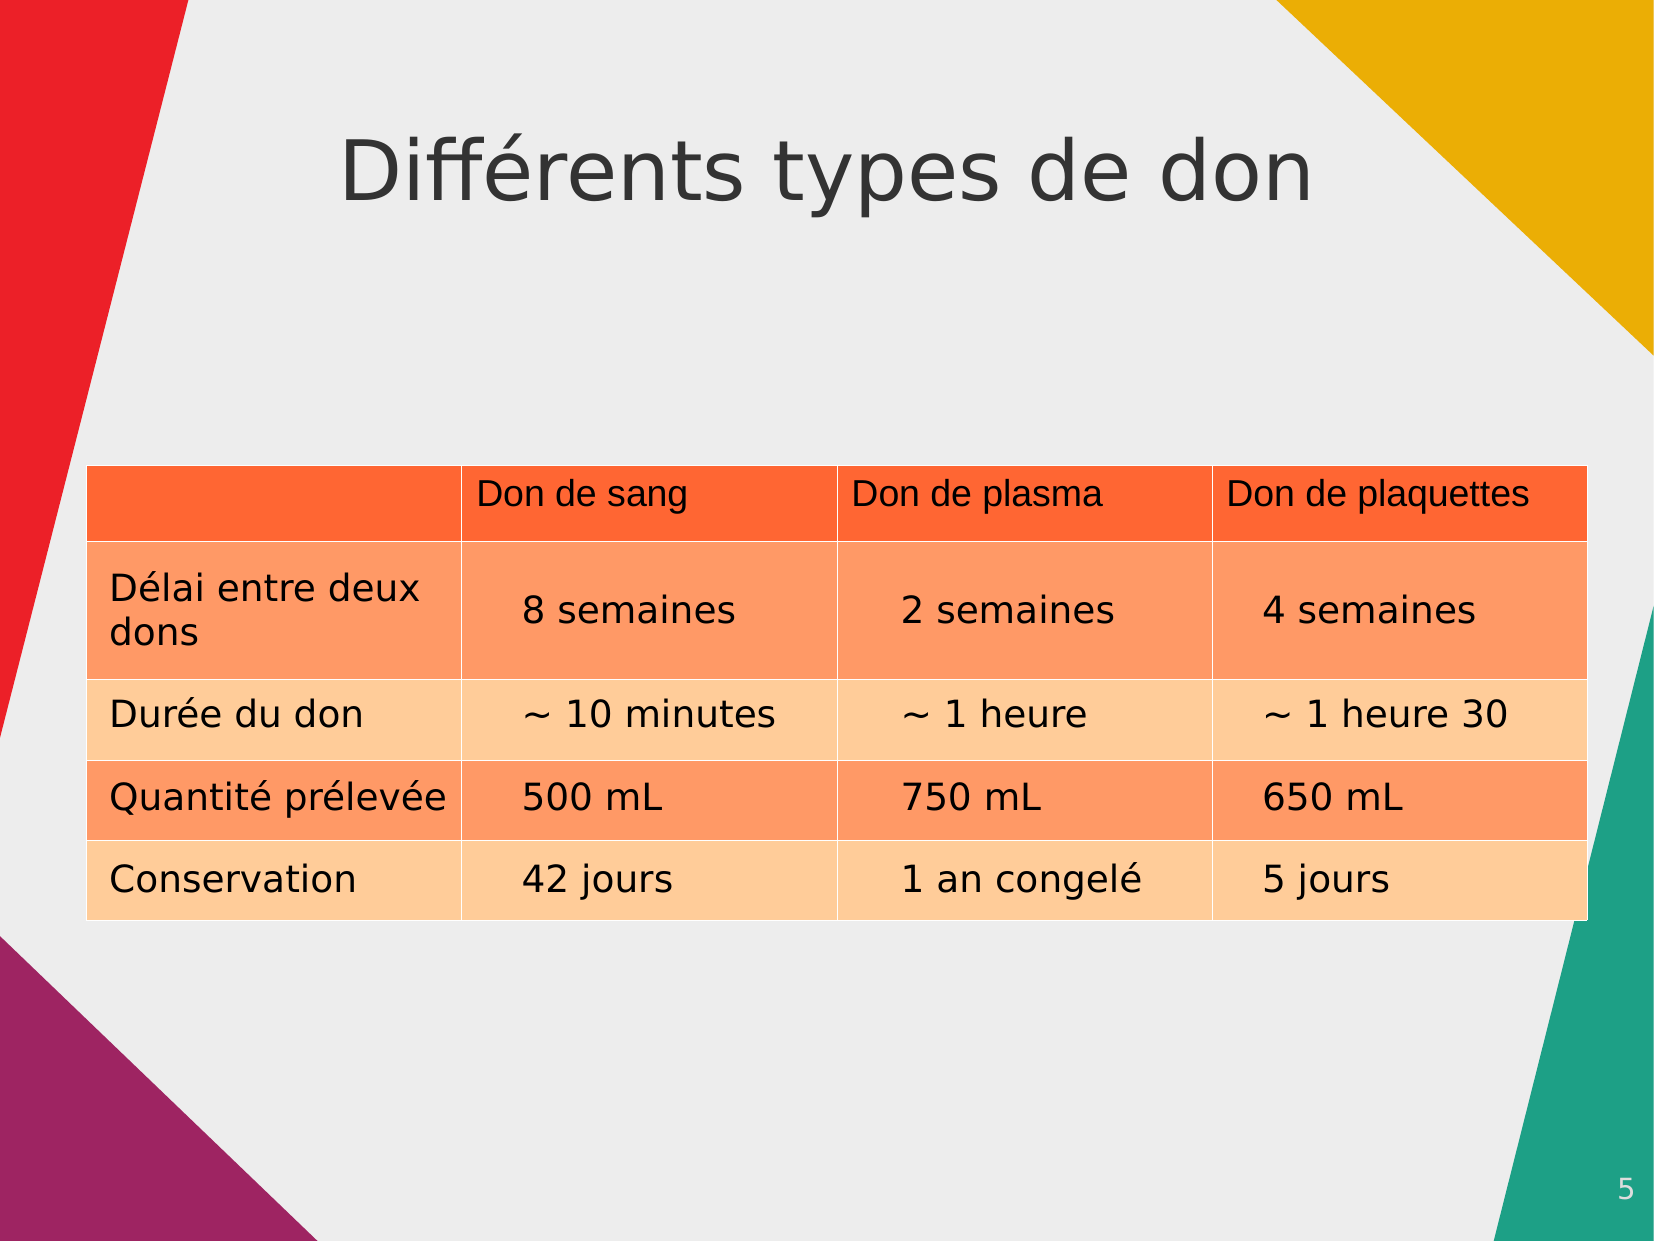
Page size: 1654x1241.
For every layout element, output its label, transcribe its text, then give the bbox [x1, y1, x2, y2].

text_box 42 jours [506, 850, 689, 910]
text_box 1 an congelé [885, 850, 1158, 910]
text_box ~ 10 minutes [506, 685, 792, 744]
text_box Durée du don [94, 685, 380, 744]
text_box ~ 1 heure [885, 685, 1123, 744]
text_box Délai entre deux dons [94, 559, 436, 662]
table_cell [1213, 680, 1587, 760]
table_cell [87, 841, 461, 920]
table_cell [838, 542, 1212, 679]
table_cell [87, 761, 461, 840]
table_cell [462, 761, 837, 840]
text_box Conservation [94, 850, 373, 910]
text_box 8 semaines [506, 581, 752, 640]
text_box 650 mL [1247, 768, 1418, 827]
table_header Don de plaquettes [1213, 466, 1587, 541]
table_cell [838, 680, 1212, 760]
text_box 5 jours [1247, 850, 1405, 910]
table_cell [838, 761, 1212, 840]
text_box 750 mL [885, 768, 1057, 827]
table_cell [1213, 542, 1587, 679]
table_cell [462, 841, 837, 920]
title Différents types de don [114, 73, 1539, 271]
table_header Don de sang [462, 466, 837, 541]
text_box 500 mL [506, 768, 678, 827]
text_box Quantité prélevée [94, 768, 463, 827]
text_box ~ 1 heure 30 [1247, 685, 1524, 744]
table_cell [1213, 761, 1587, 840]
table_cell [462, 542, 837, 679]
text_box 2 semaines [885, 581, 1130, 640]
table_header Don de plasma [838, 466, 1212, 541]
table_cell [838, 841, 1212, 920]
text_box 4 semaines [1247, 581, 1492, 640]
table_cell [87, 680, 461, 760]
table_cell [87, 542, 461, 679]
table_cell [462, 680, 837, 760]
table_cell [1213, 841, 1587, 920]
table_header [87, 466, 461, 541]
